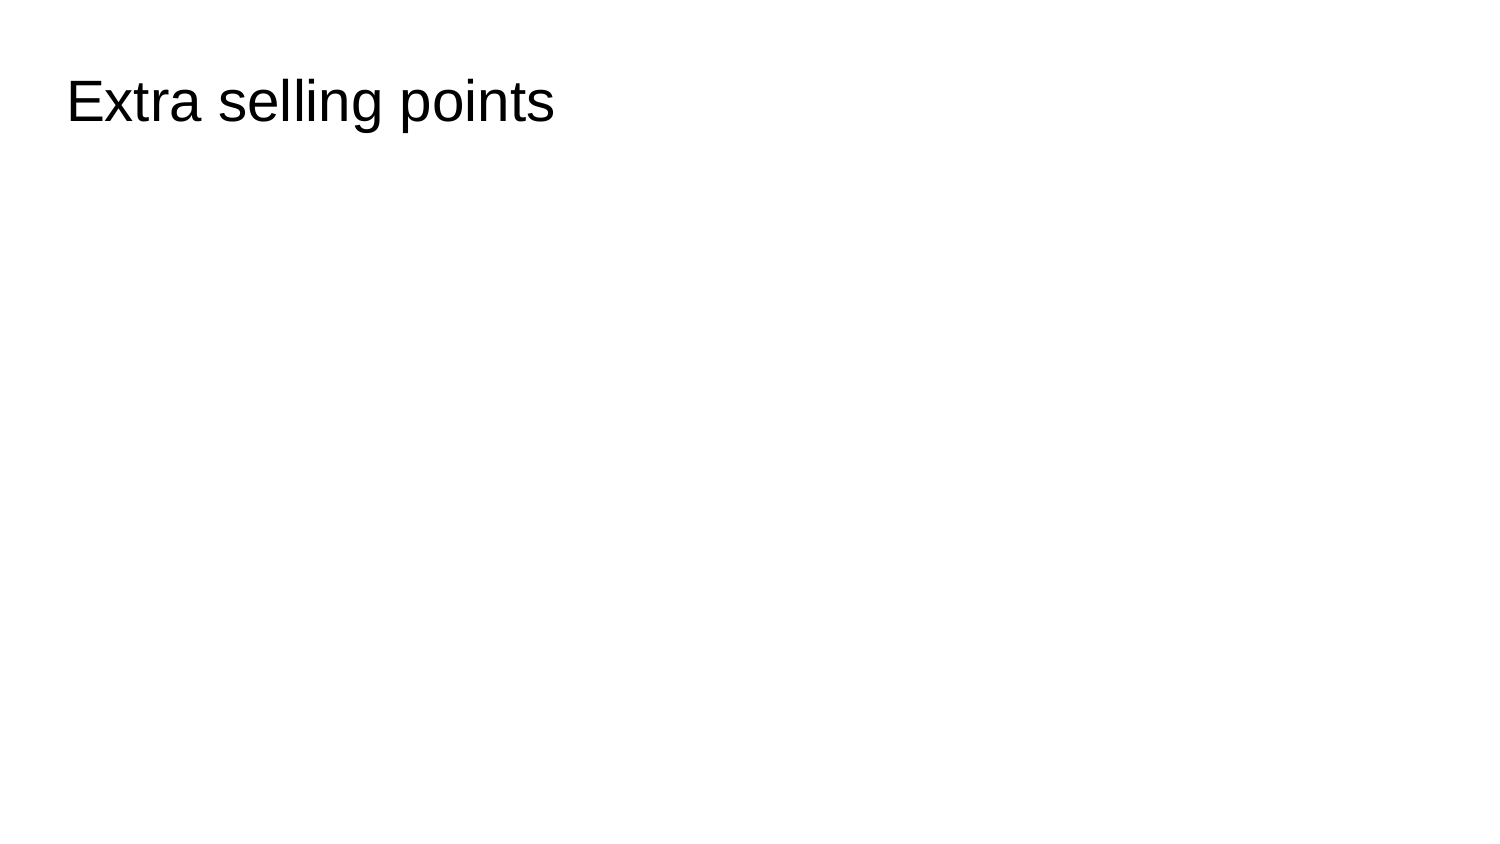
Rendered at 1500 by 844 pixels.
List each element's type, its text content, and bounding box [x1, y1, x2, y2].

title Extra selling points [51, 48, 1449, 142]
